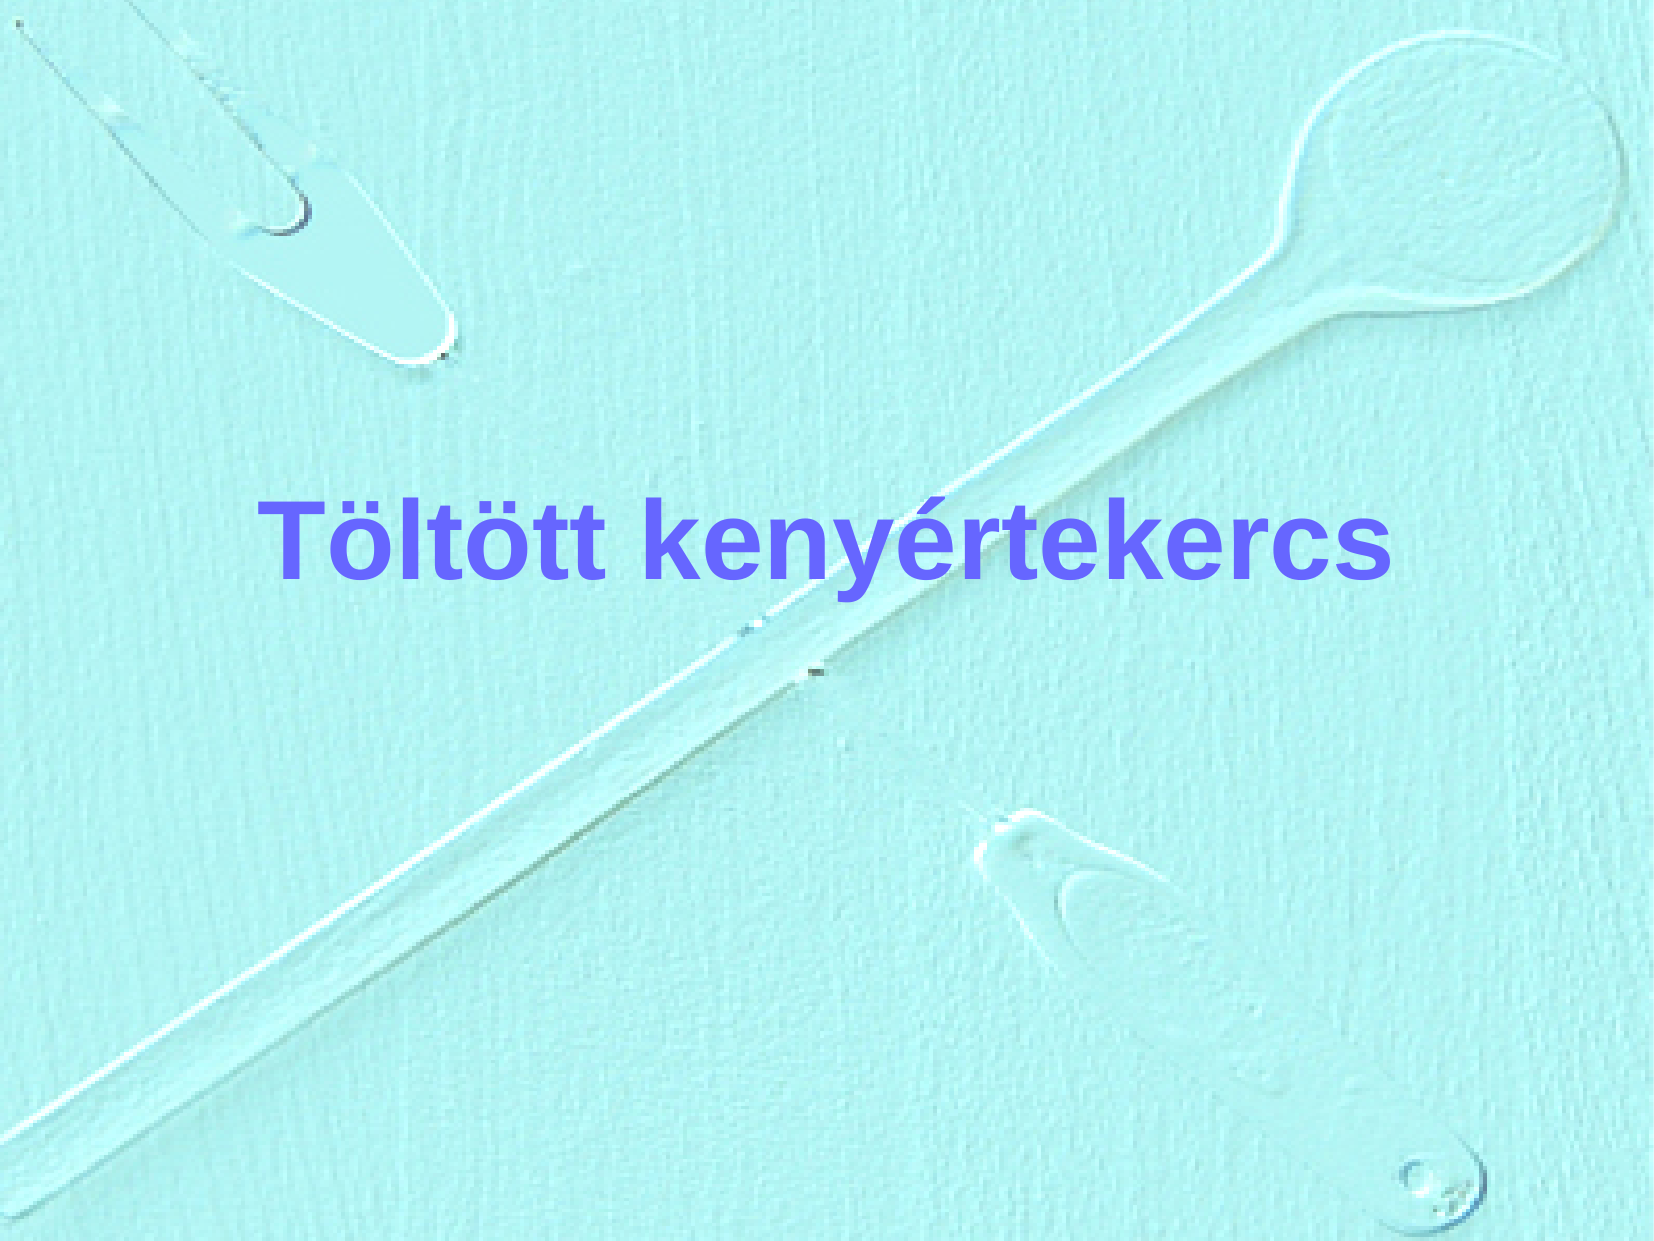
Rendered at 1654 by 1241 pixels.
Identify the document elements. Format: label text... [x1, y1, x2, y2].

title Töltött kenyértekercs [82, 437, 1571, 645]
picture [0, 0, 1654, 1241]
